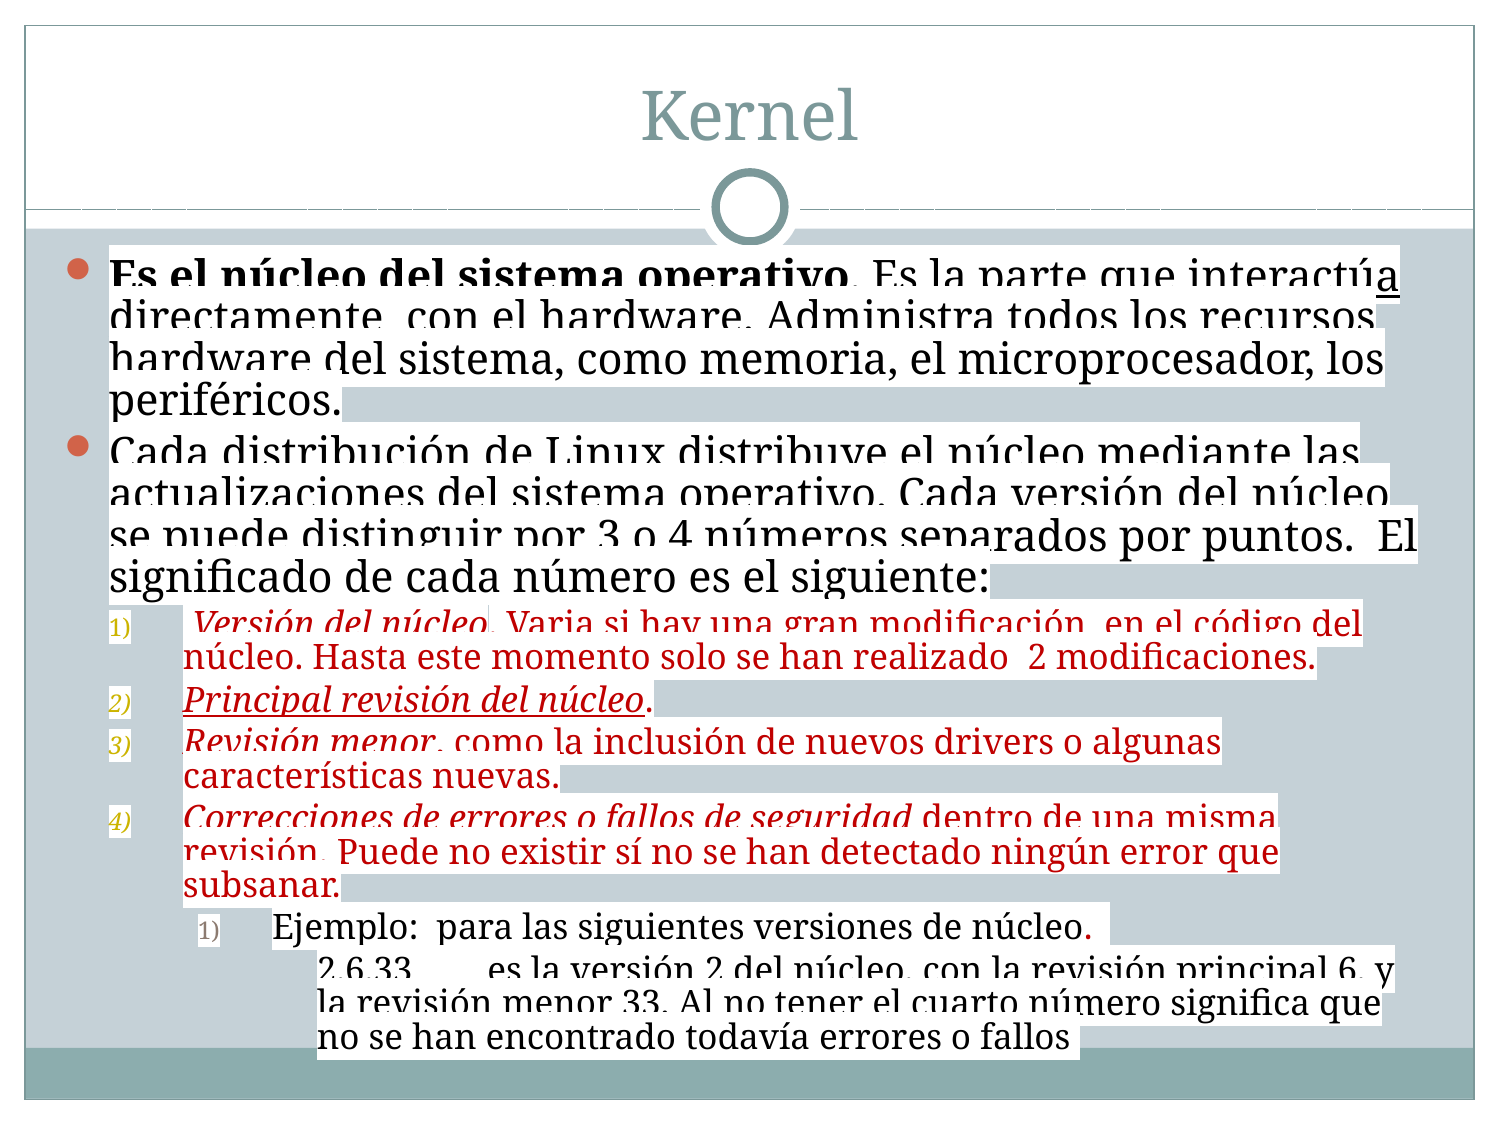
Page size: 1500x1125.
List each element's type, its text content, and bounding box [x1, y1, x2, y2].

list Es el núcleo del sistema operativo. Es la parte que interactúa directamente con el hardware. Administra todos los recursos hardware del sistema, como memoria, el microprocesador, los periféricos. Cada distribución de Linux distribuye el núcleo mediante las actualizaciones del sistema operativo. Cada versión del núcleo se puede distinguir por 3 o 4 números separados por puntos. El significado de cada número es el siguiente: Versión del núcleo. Varia si hay una gran modificación en el código del núcleo. Hasta este momento solo se han realizado 2 modificaciones. Principal revisión del núcleo. Revisión menor, como la inclusión de nuevos drivers o algunas características nuevas. Correcciones de errores o fallos de seguridad dentro de una misma revisión. Puede no existir sí no se han detectado ningún error que subsanar. Ejemplo: para las siguientes versiones de núcleo. 2.6.33 ___ es la versión 2 del núcleo, con la revisión principal 6, y la revisión menor 33. Al no tener el cuarto número significa que no se han encontrado todavía errores o fallos [49, 250, 1445, 1071]
title Kernel [49, 37, 1450, 162]
